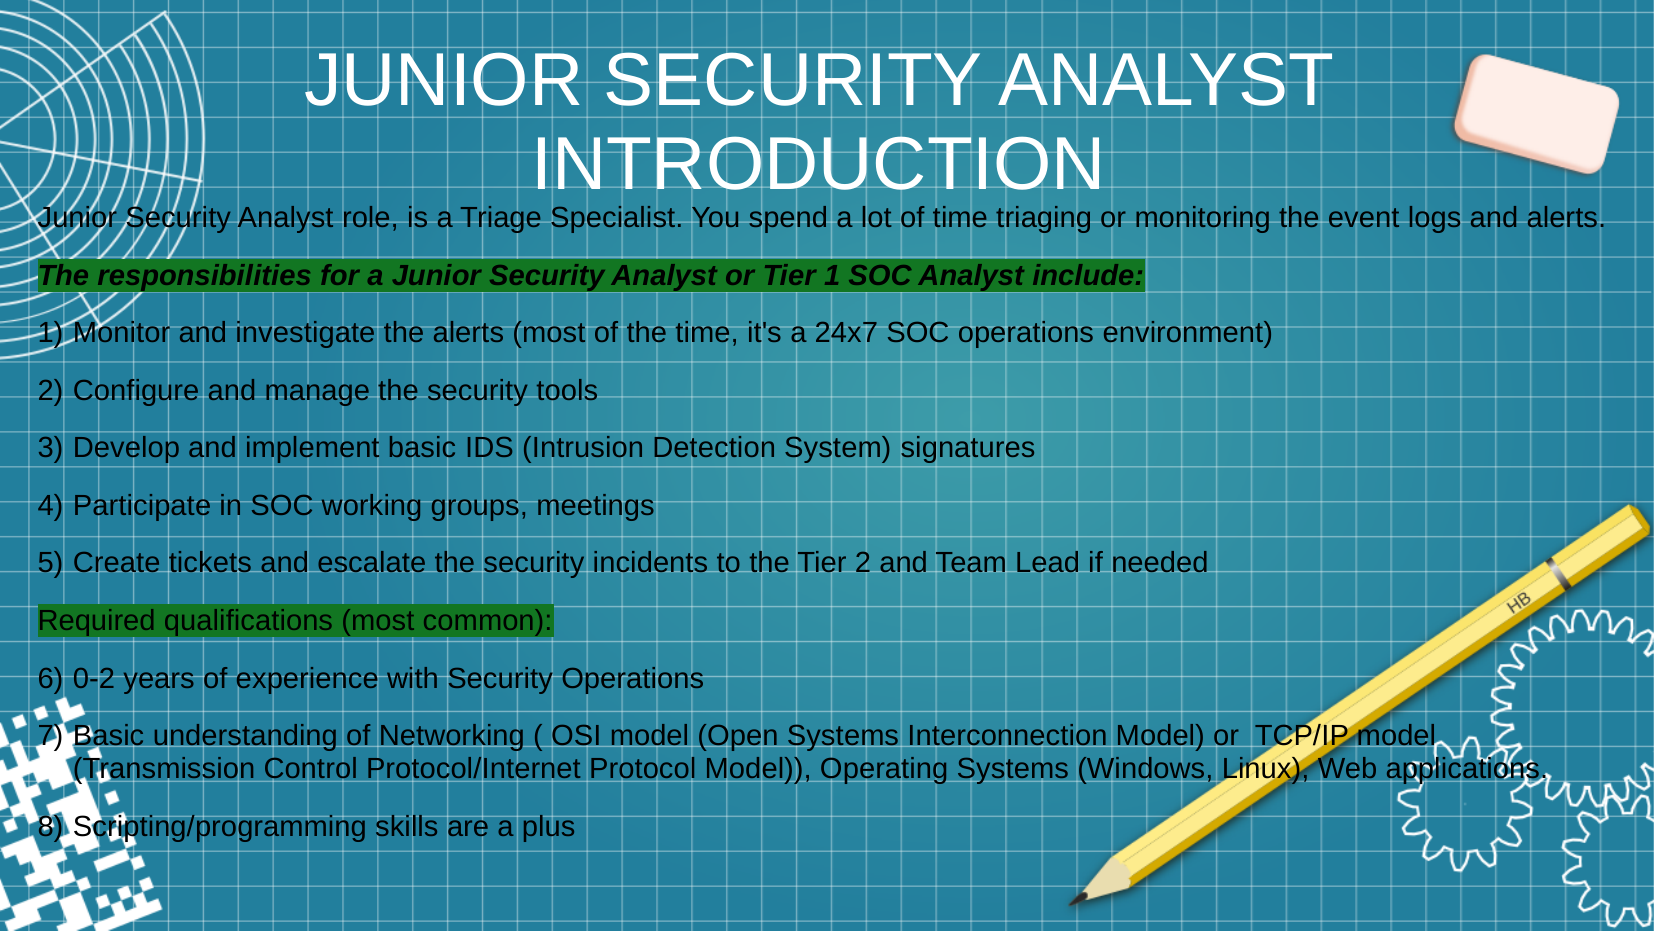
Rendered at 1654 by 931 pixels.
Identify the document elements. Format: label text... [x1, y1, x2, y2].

subtitle Junior Security Analyst role, is a Triage Specialist. You spend a lot of time triaging or monitoring the event logs and alerts. The responsibilities for a Junior Security Analyst or Tier 1 SOC Analyst include: Monitor and investigate the alerts (most of the time, it's a 24x7 SOC operations environment) Configure and manage the security tools Develop and implement basic IDS (Intrusion Detection System) signatures Participate in SOC working groups, meetings Create tickets and escalate the security incidents to the Tier 2 and Team Lead if needed Required qualifications (most common): 0-2 years of experience with Security Operations Basic understanding of Networking ( OSI model (Open Systems Interconnection Model) or TCP/IP model (Transmission Control Protocol/Internet Protocol Model)), Operating Systems (Windows, Linux), Web applications. Scripting/programming skills are a plus [37, 201, 1613, 901]
title JUNIOR SECURITY ANALYST INTRODUCTION [75, 37, 1564, 201]
picture [0, 0, 1654, 931]
